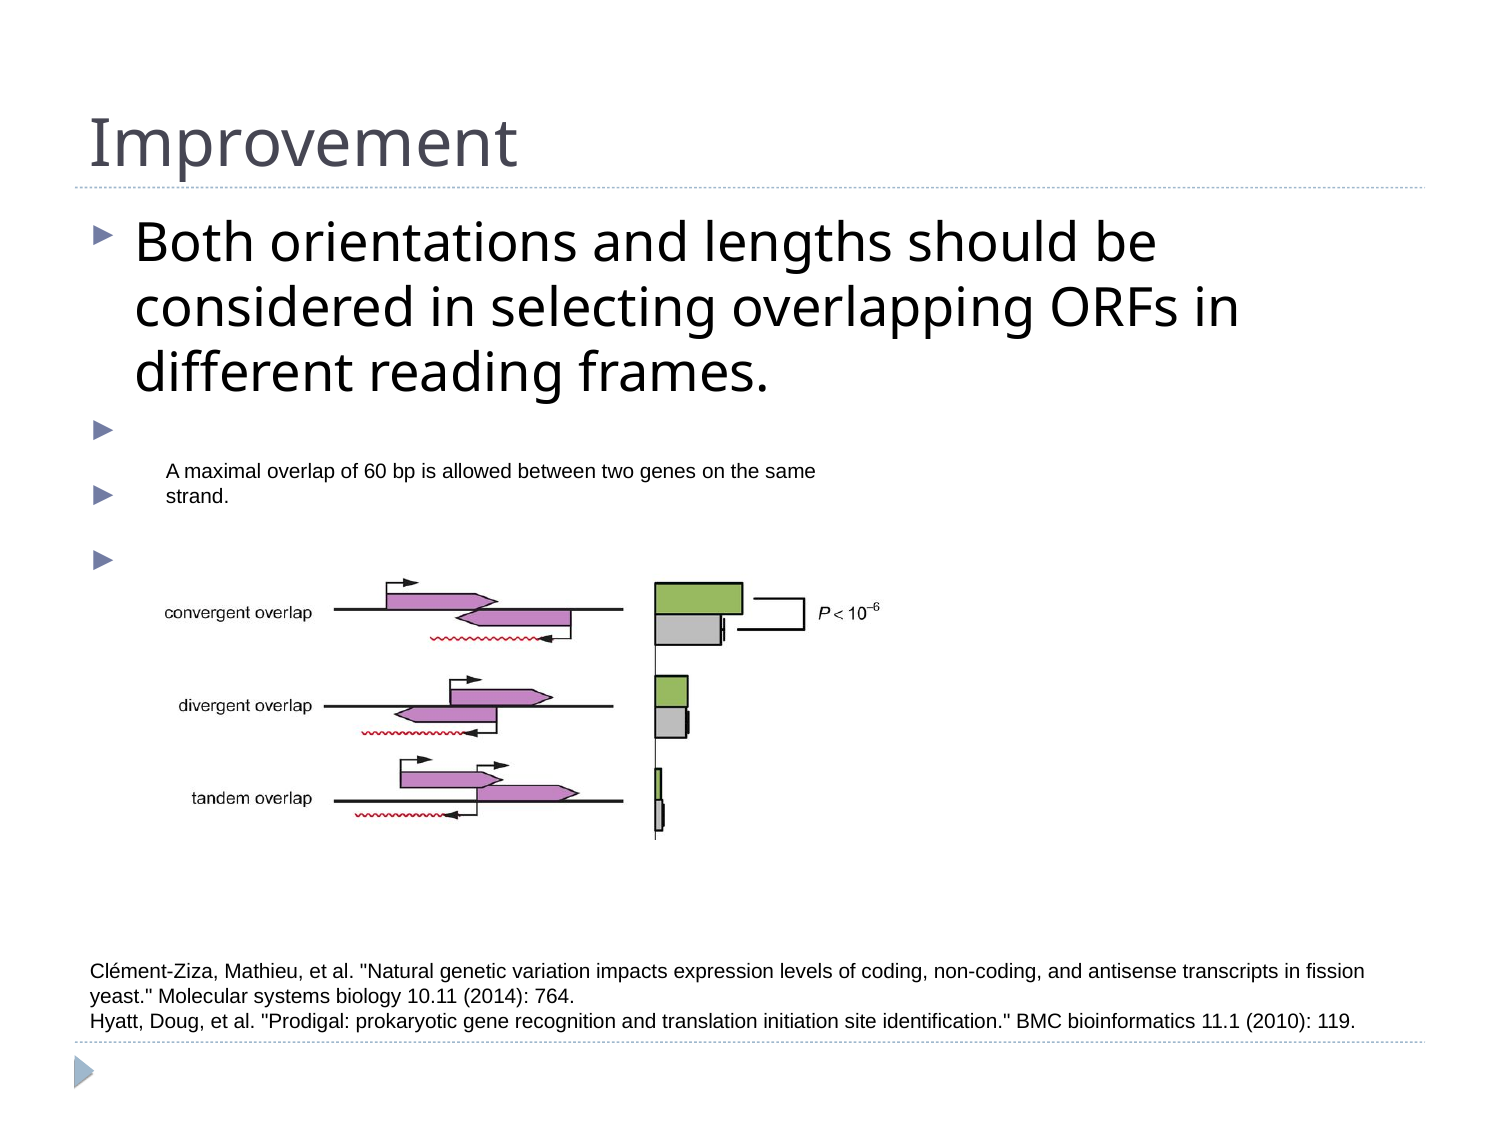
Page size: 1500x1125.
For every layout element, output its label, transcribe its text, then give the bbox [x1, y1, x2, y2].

text_box A maximal overlap of 60 bp is allowed between two genes on the same strand. [151, 449, 900, 489]
text_box Both orientations and lengths should be considered in selecting overlapping ORFs in different reading frames. [75, 200, 1425, 1010]
picture [150, 554, 915, 840]
text_box Clément‐Ziza, Mathieu, et al. "Natural genetic variation impacts expression levels of coding, non‐coding, and antisense transcripts in fission yeast." Molecular systems biology 10.11 (2014): 764. Hyatt, Doug, et al. "Prodigal: prokaryotic gene recognition and translation initiation site identification." BMC bioinformatics 11.1 (2010): 119. [75, 949, 1424, 1080]
text_box Improvement [75, 24, 1425, 188]
